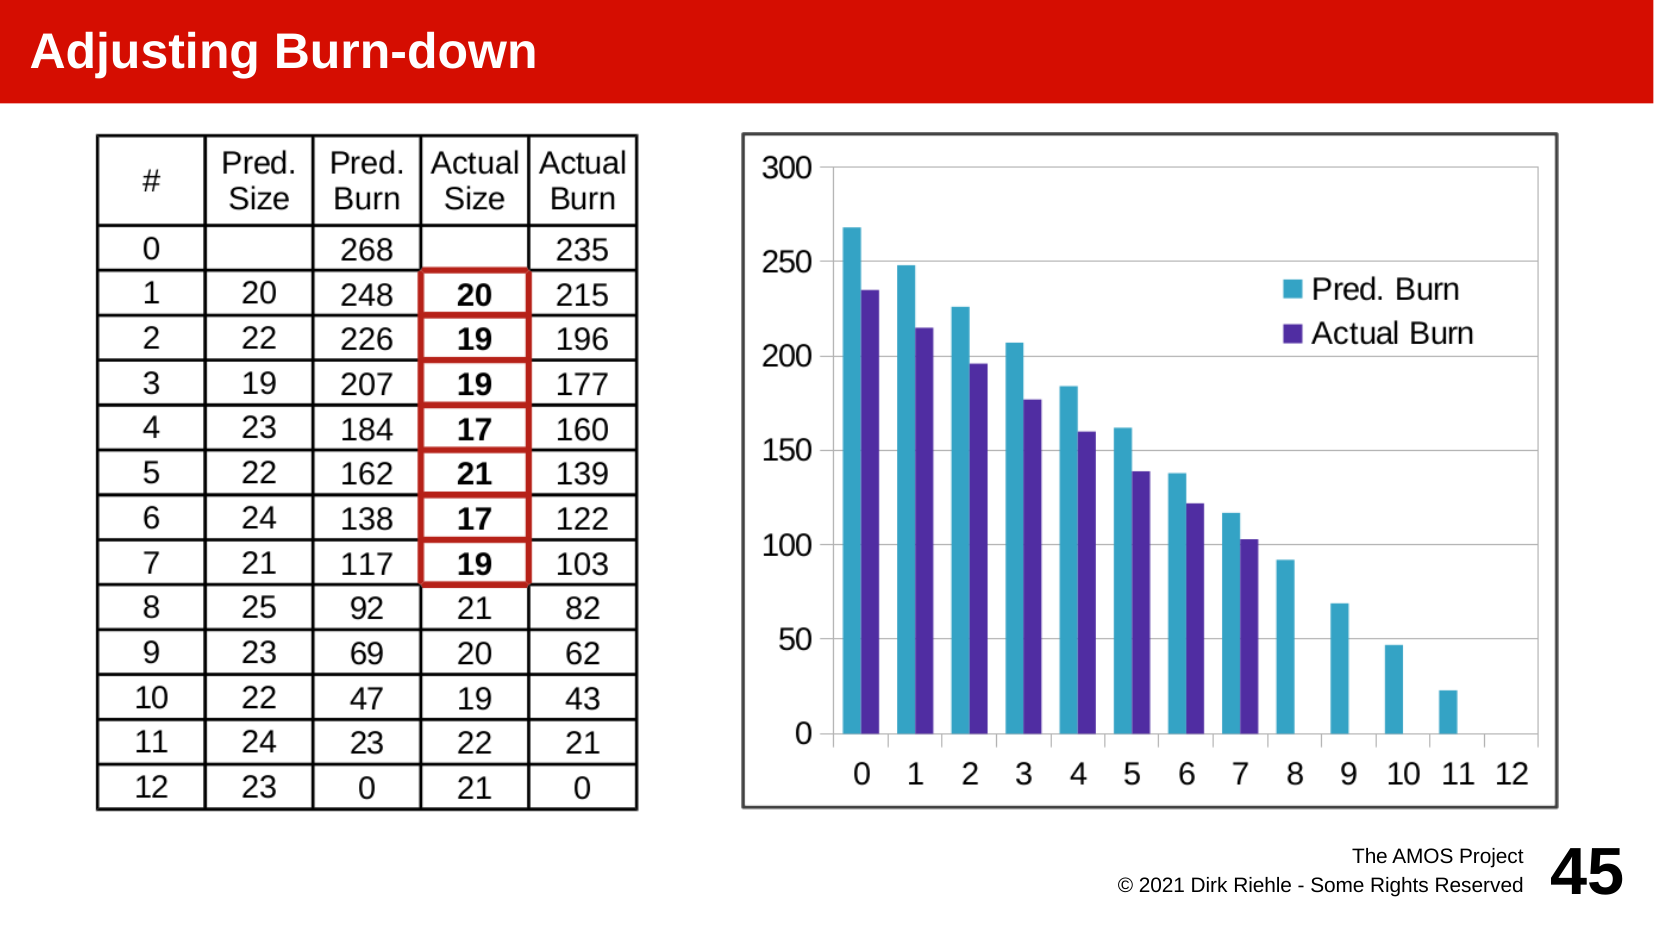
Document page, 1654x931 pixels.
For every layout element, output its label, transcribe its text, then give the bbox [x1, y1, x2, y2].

title Adjusting Burn-down [0, 0, 1654, 104]
picture [95, 132, 1559, 813]
